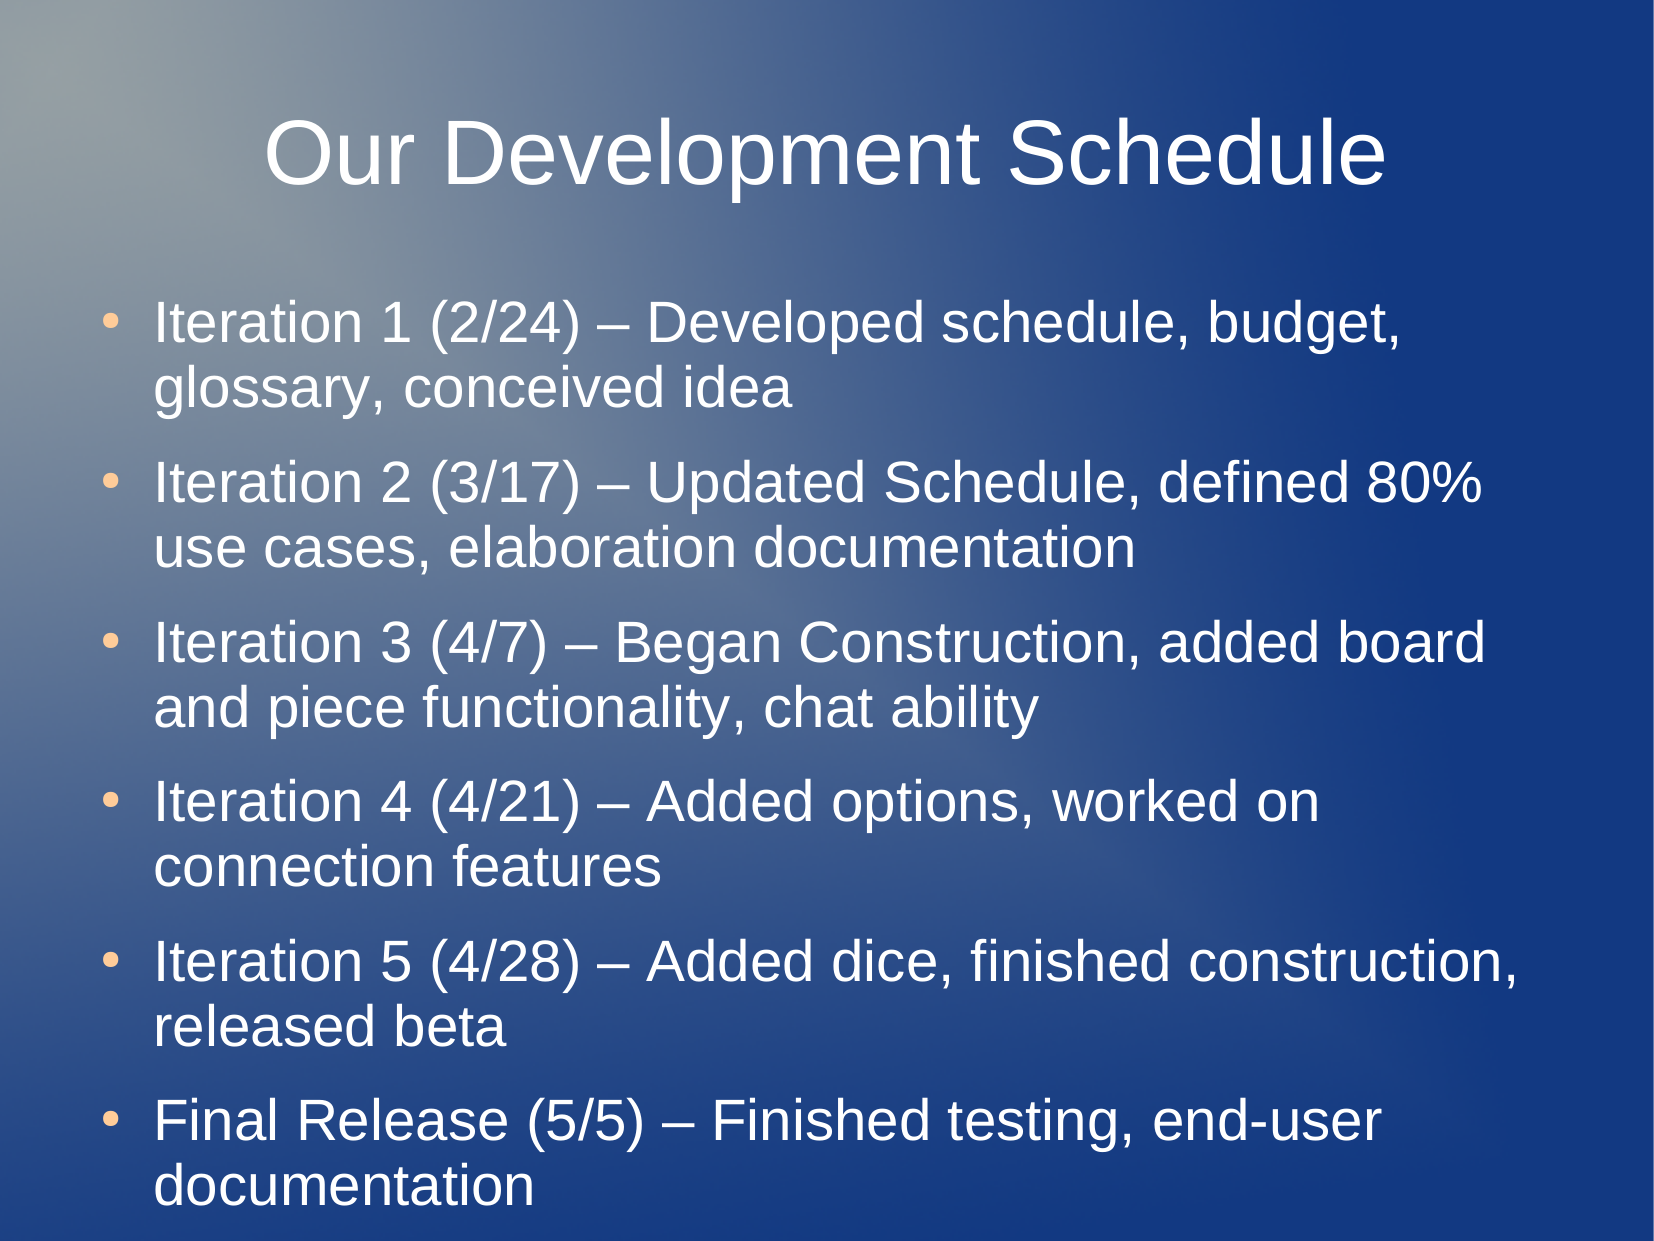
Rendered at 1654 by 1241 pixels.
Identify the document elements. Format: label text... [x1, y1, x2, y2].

list Iteration 1 (2/24) – Developed schedule, budget, glossary, conceived idea Iteration 2 (3/17) – Updated Schedule, defined 80% use cases, elaboration documentation Iteration 3 (4/7) – Began Construction, added board and piece functionality, chat ability Iteration 4 (4/21) – Added options, worked on connection features Iteration 5 (4/28) – Added dice, finished construction, released beta Final Release (5/5) – Finished testing, end-user documentation [82, 290, 1571, 1216]
picture [0, 0, 1654, 1241]
title Our Development Schedule [82, 56, 1571, 250]
